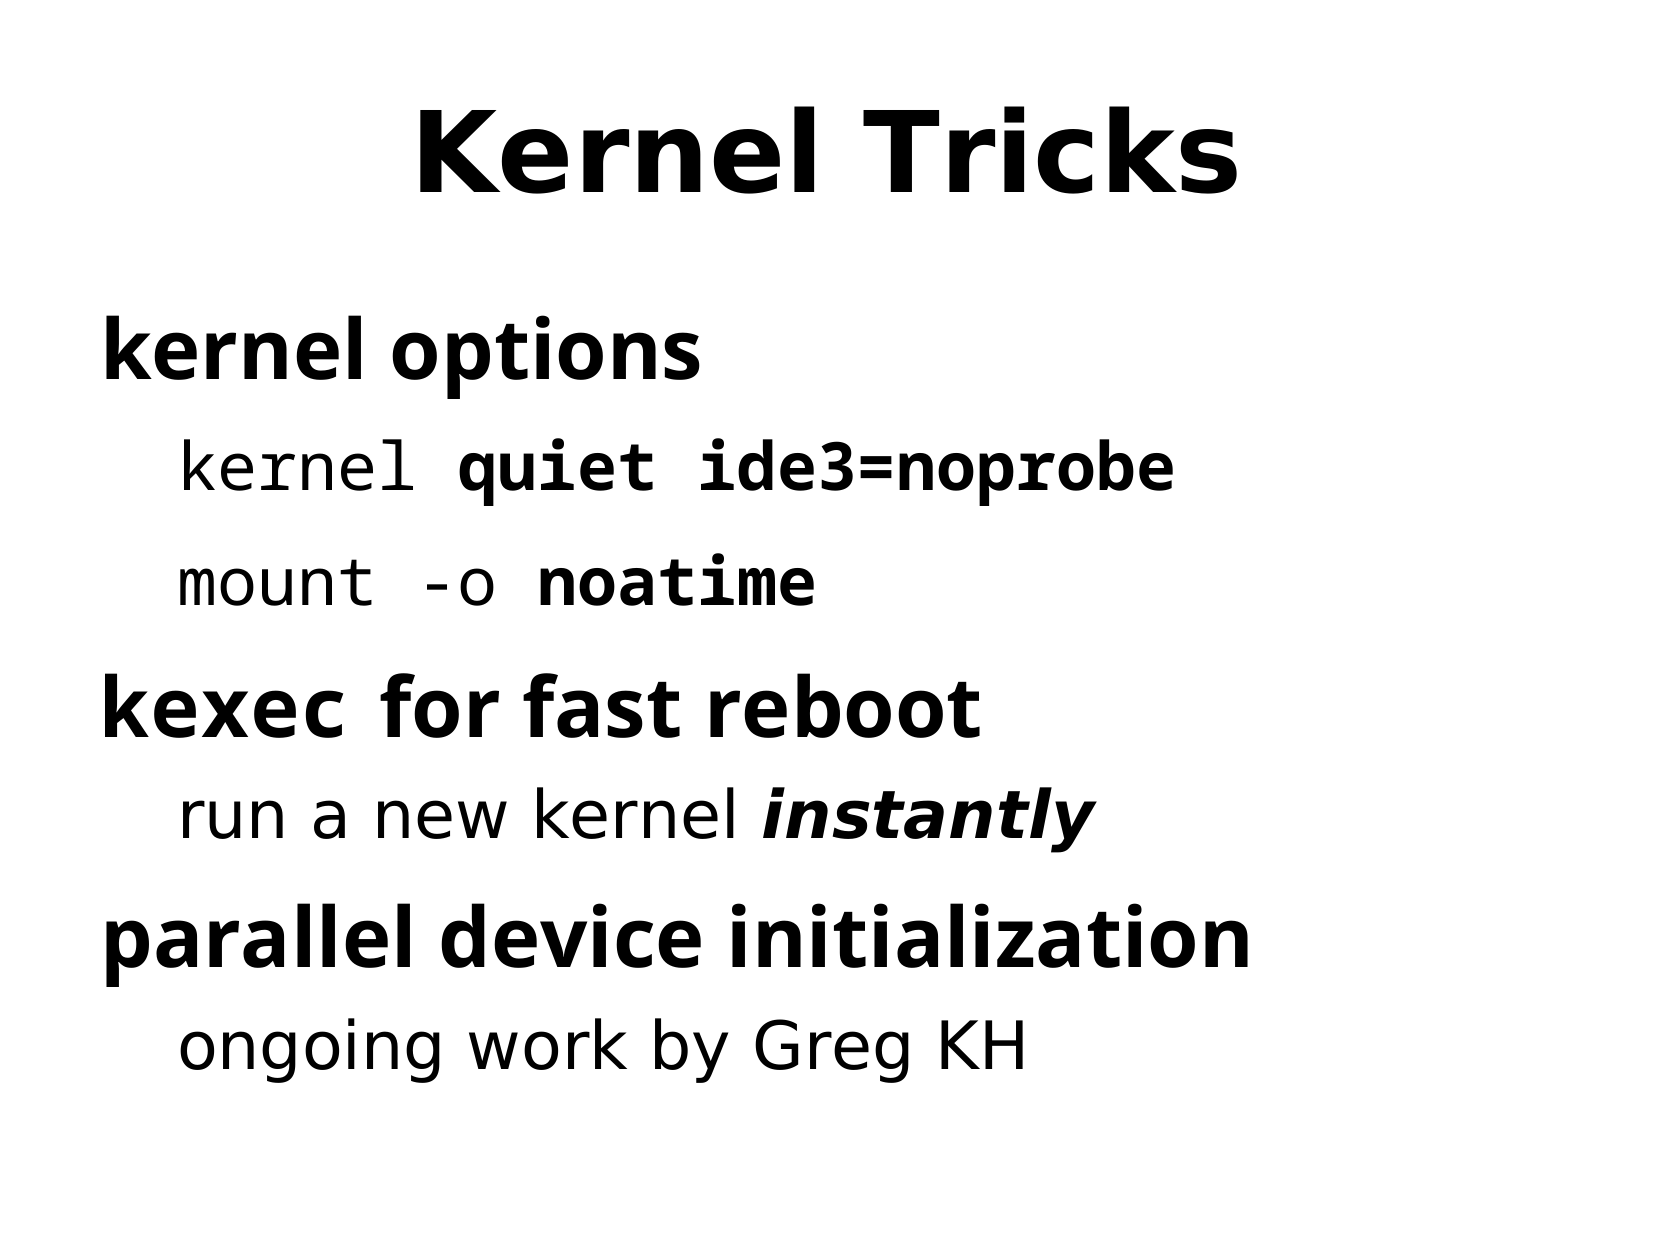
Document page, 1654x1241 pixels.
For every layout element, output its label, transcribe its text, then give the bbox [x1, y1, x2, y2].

list kernel options kernel quiet ide3=noprobe mount -o noatime kexec for fast reboot run a new kernel instantly parallel device initialization ongoing work by Greg KH [82, 290, 1571, 1129]
title Kernel Tricks [82, 49, 1571, 257]
